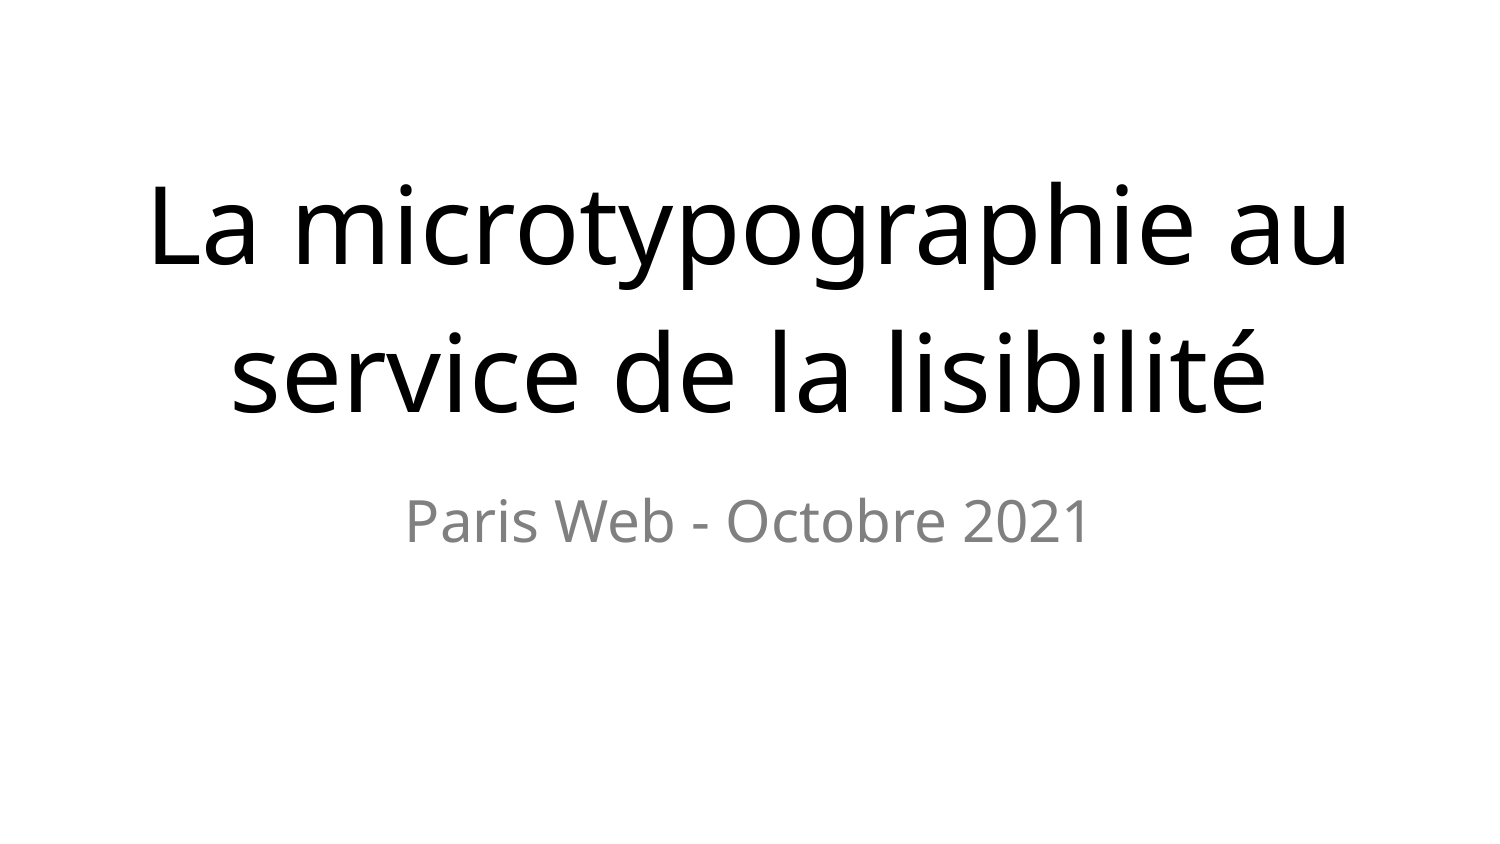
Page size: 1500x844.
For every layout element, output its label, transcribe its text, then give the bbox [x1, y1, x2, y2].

subtitle Paris Web - Octobre 2021 [51, 464, 1449, 595]
title La microtypographie au service de la lisibilité [51, 122, 1449, 459]
